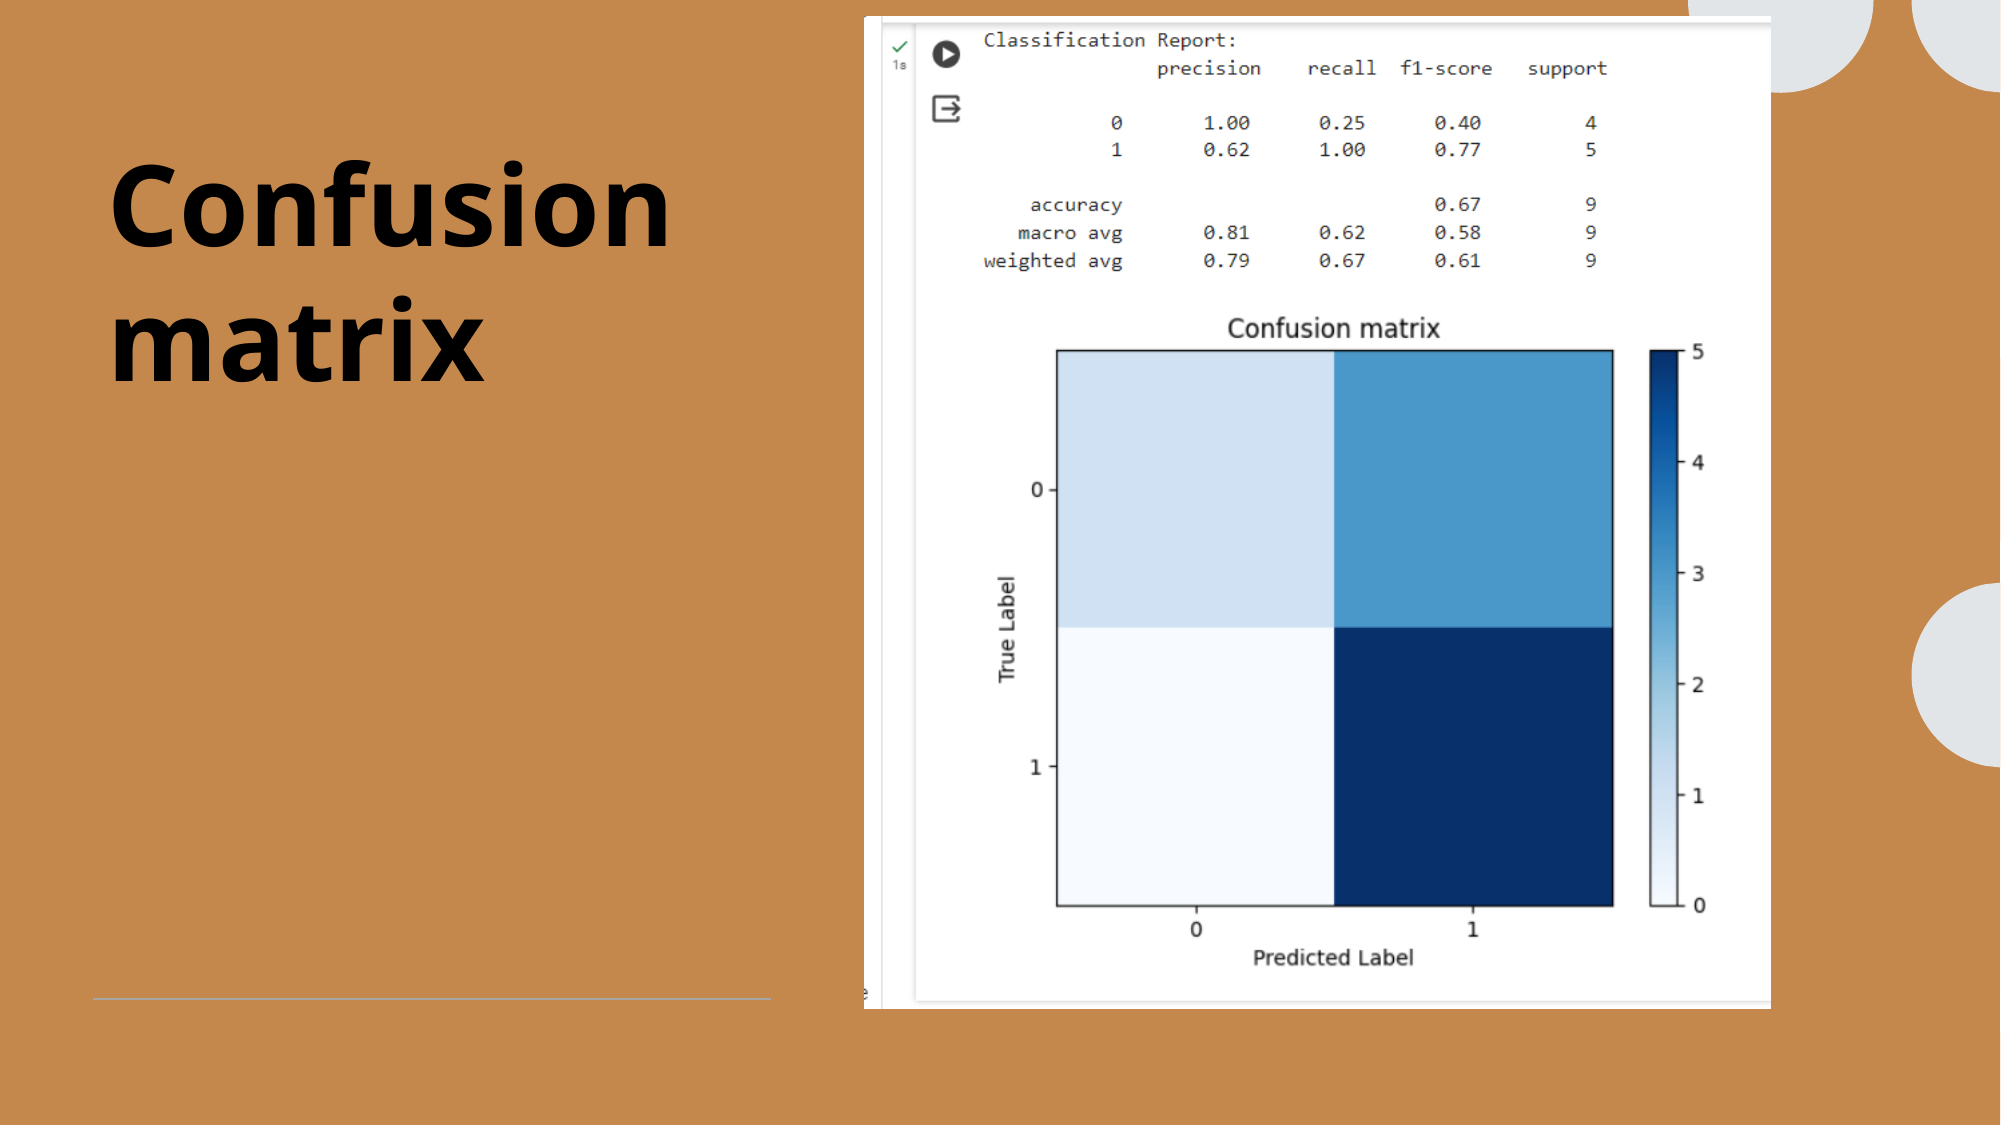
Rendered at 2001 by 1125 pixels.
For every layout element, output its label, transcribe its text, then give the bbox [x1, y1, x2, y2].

picture [864, 16, 1771, 1009]
text_box [0, 0, 2000, 1125]
title Confusion matrix [92, 126, 771, 597]
